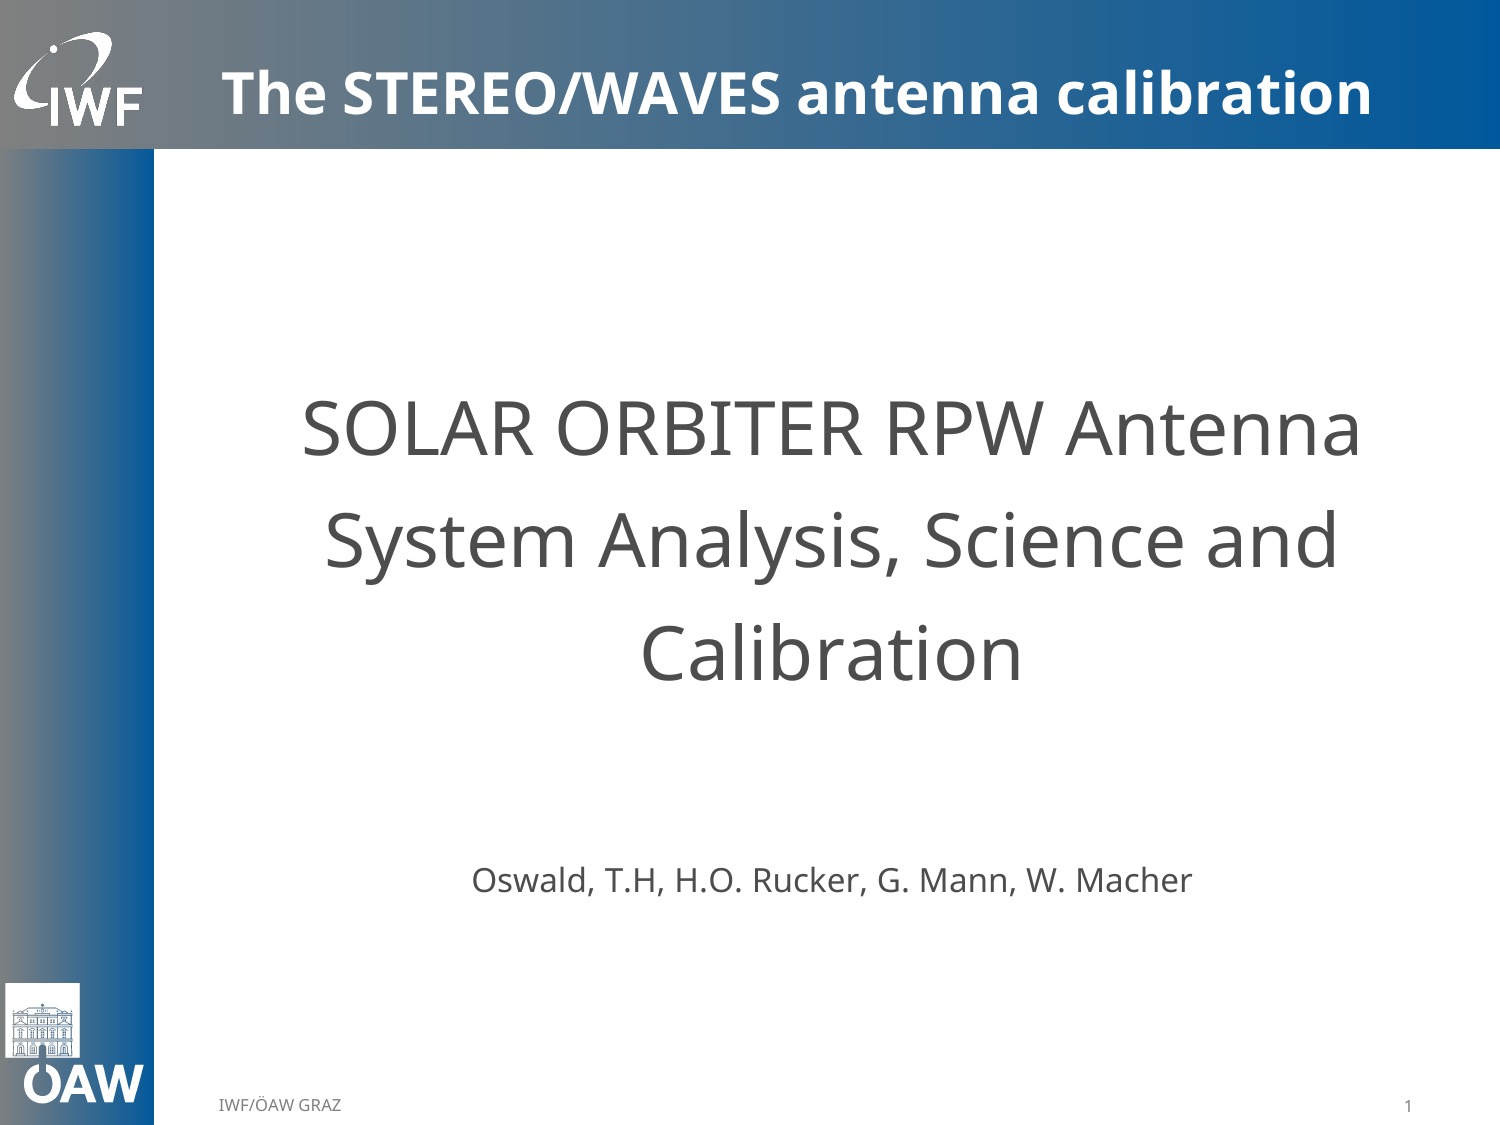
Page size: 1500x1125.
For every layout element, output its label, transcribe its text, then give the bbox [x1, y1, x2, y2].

picture [5, 983, 154, 1105]
picture [8, 32, 154, 132]
title The STEREO/WAVES antenna calibration [206, 16, 1459, 176]
subtitle SOLAR ORBITER RPW Antenna System Analysis, Science and Calibration Oswald, T.H, H.O. Rucker, G. Mann, W. Macher [206, 184, 1459, 1083]
